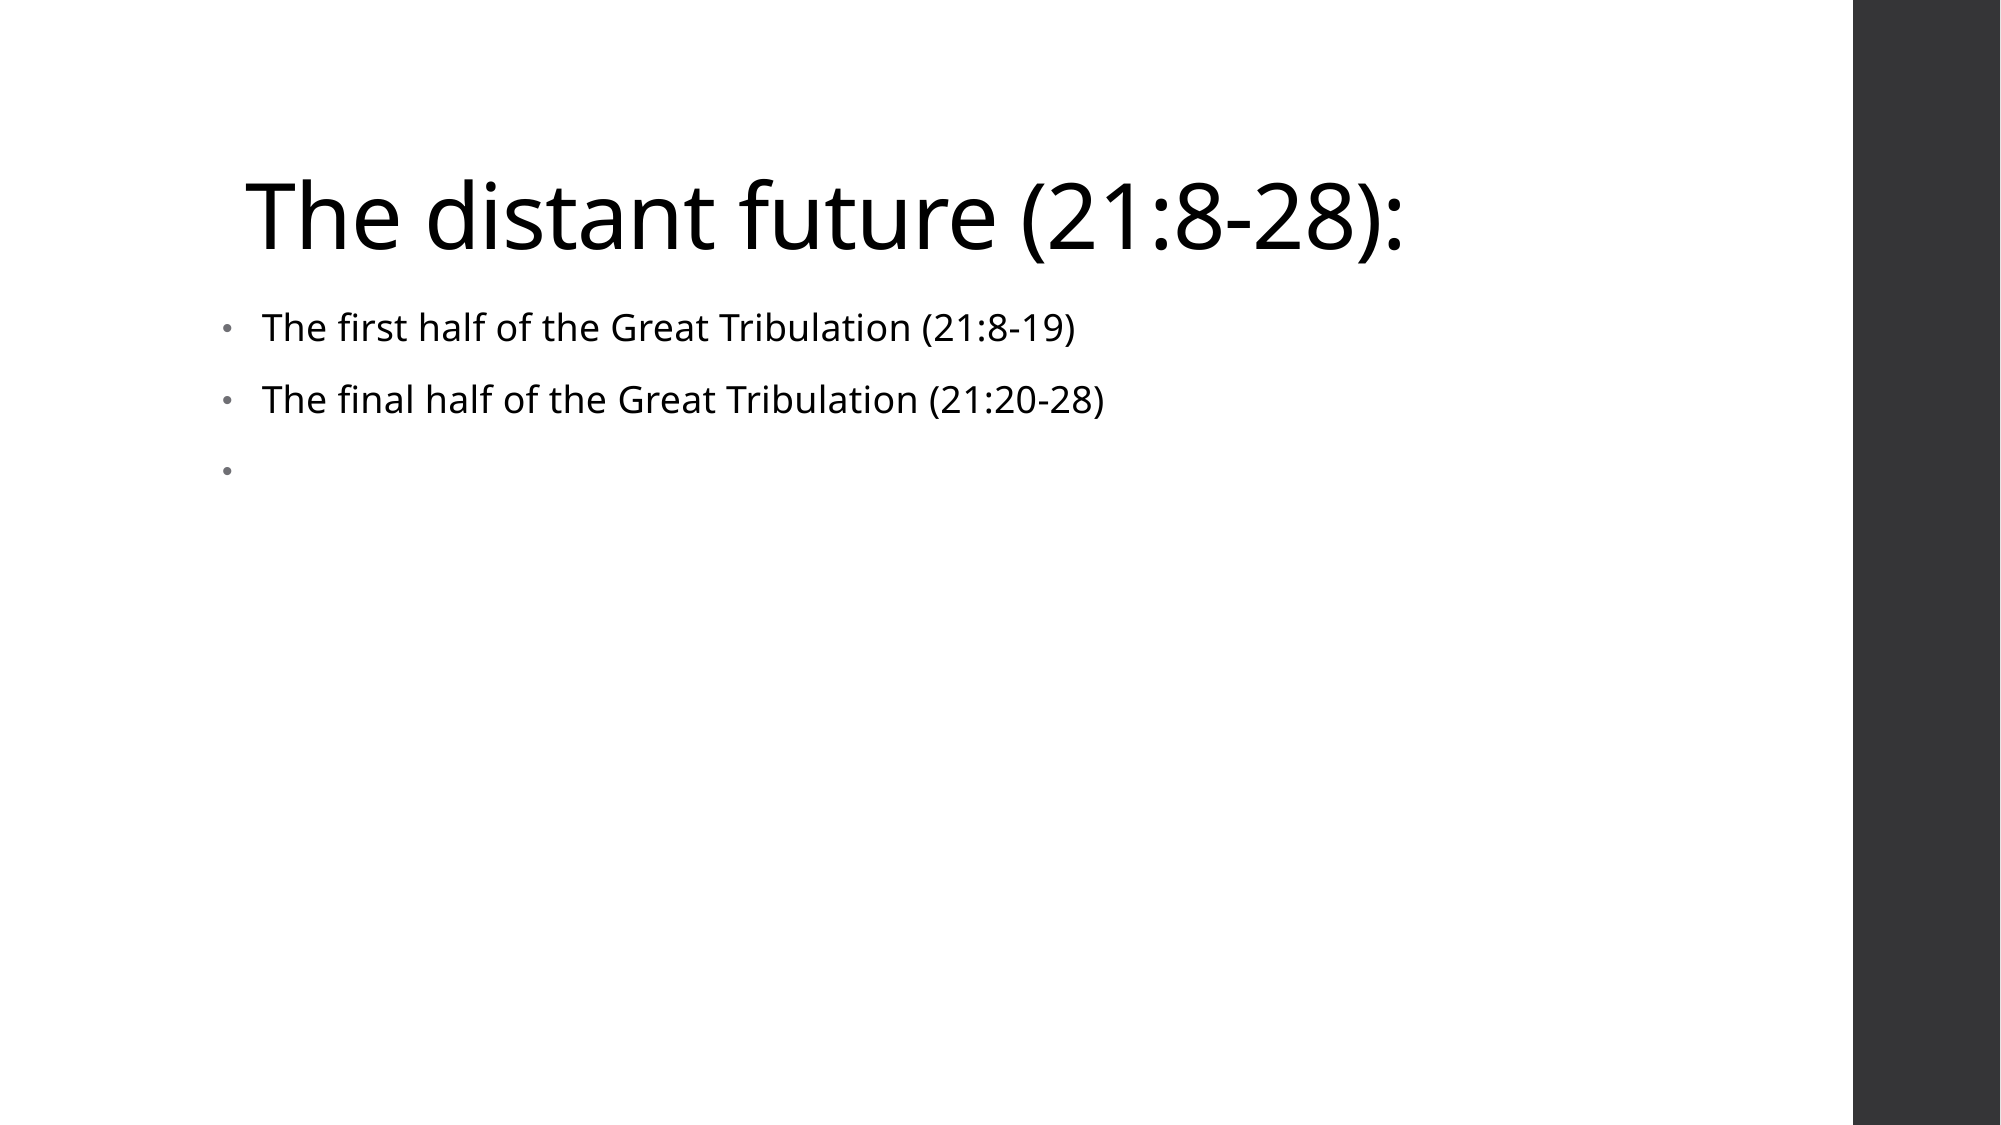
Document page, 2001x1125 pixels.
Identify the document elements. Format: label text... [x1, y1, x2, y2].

title The distant future (21:8-28): [206, 60, 1797, 278]
list The first half of the Great Tribulation (21:8-19) The final half of the Great Tribulation (21:20-28) [206, 299, 1617, 1014]
